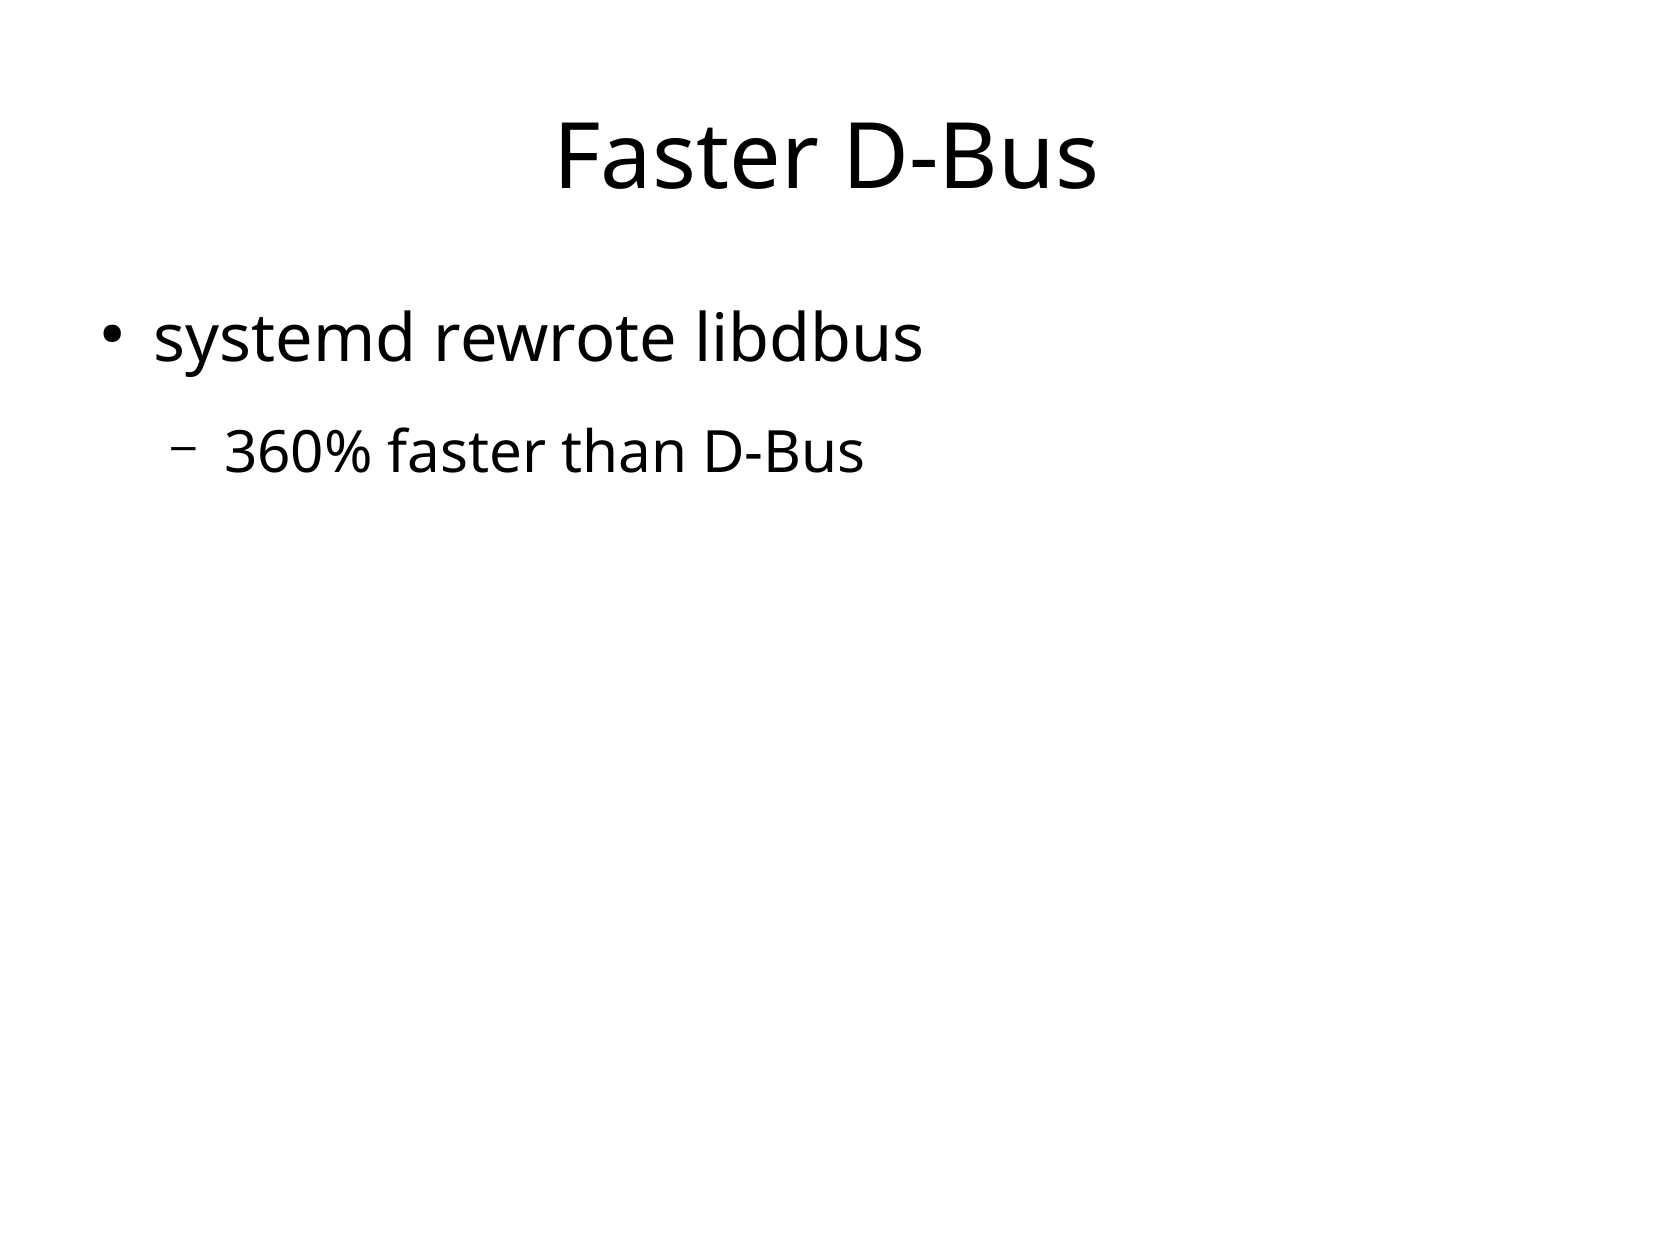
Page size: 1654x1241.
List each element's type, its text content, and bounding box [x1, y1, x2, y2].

list systemd rewrote libdbus 360% faster than D-Bus [82, 290, 1538, 1010]
title Faster D-Bus [82, 49, 1571, 257]
